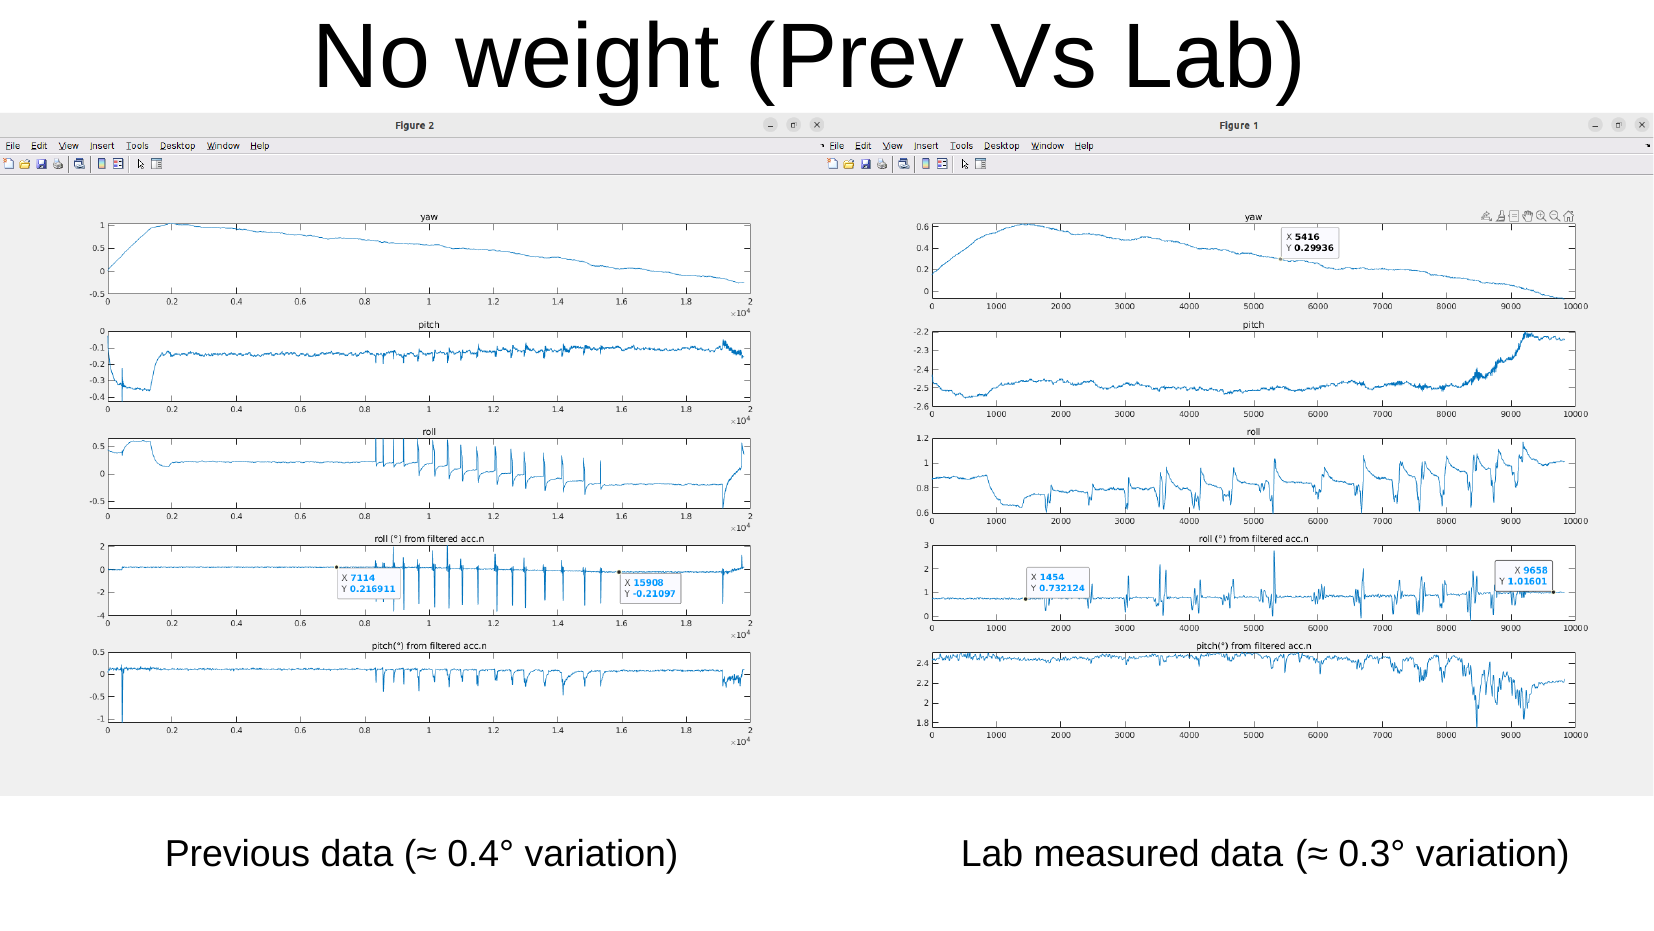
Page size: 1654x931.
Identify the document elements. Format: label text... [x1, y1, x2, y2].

title No weight (Prev Vs Lab) [82, 4, 1538, 108]
picture [0, 112, 1654, 796]
text_box Previous data (≈ 0.4° variation) Lab measured data (≈ 0.3° variation) [150, 825, 1613, 882]
